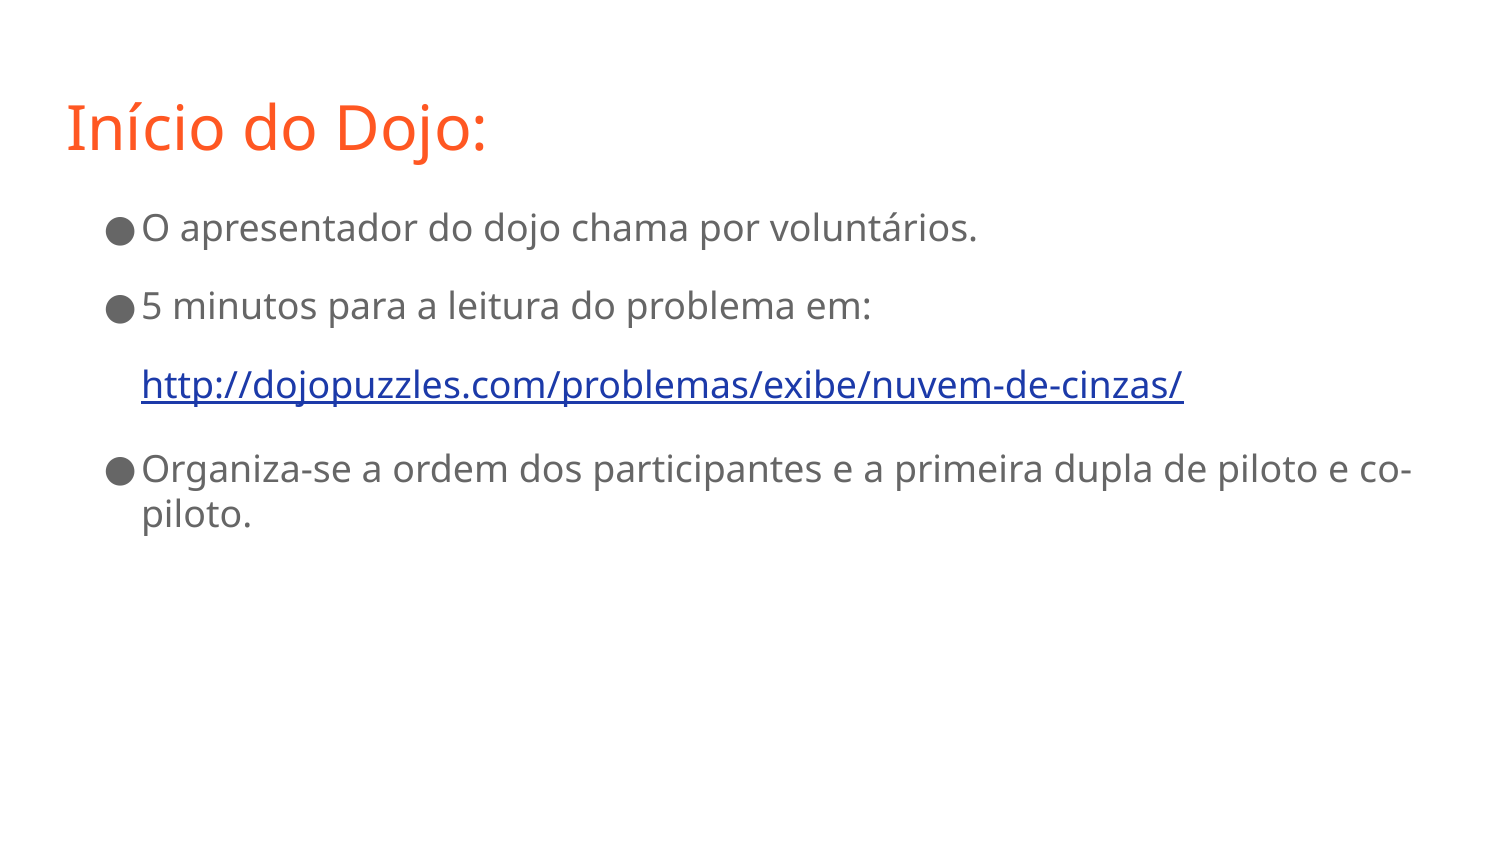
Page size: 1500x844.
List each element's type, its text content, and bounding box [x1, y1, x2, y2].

title Início do Dojo: [51, 72, 1449, 167]
list O apresentador do dojo chama por voluntários. 5 minutos para a leitura do problema em: http://dojopuzzles.com/problemas/exibe/nuvem-de-cinzas/ Organiza-se a ordem dos participantes e a primeira dupla de piloto e co-piloto. [51, 189, 1449, 750]
